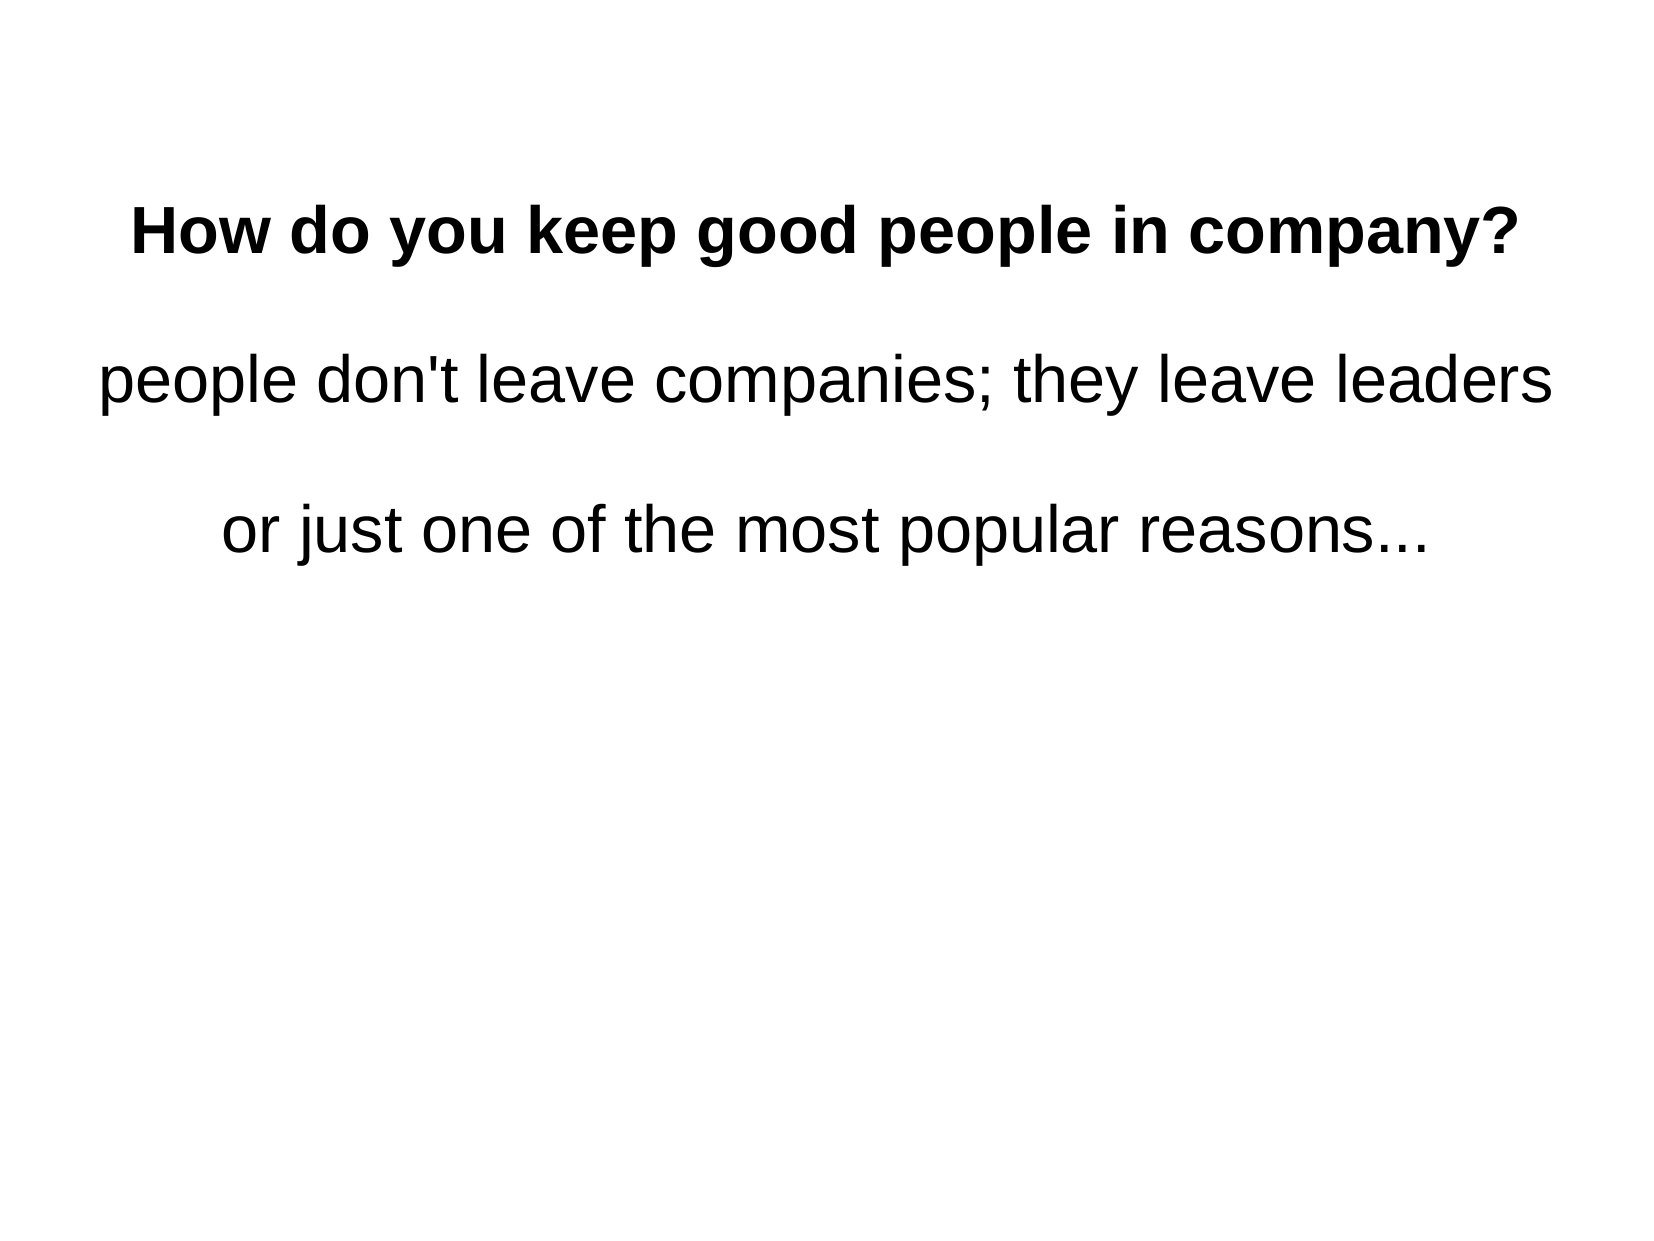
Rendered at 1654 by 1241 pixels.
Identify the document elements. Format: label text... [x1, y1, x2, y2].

subtitle How do you keep good people in company? people don't leave companies; they leave leaders or just one of the most popular reasons... [82, 49, 1571, 1010]
